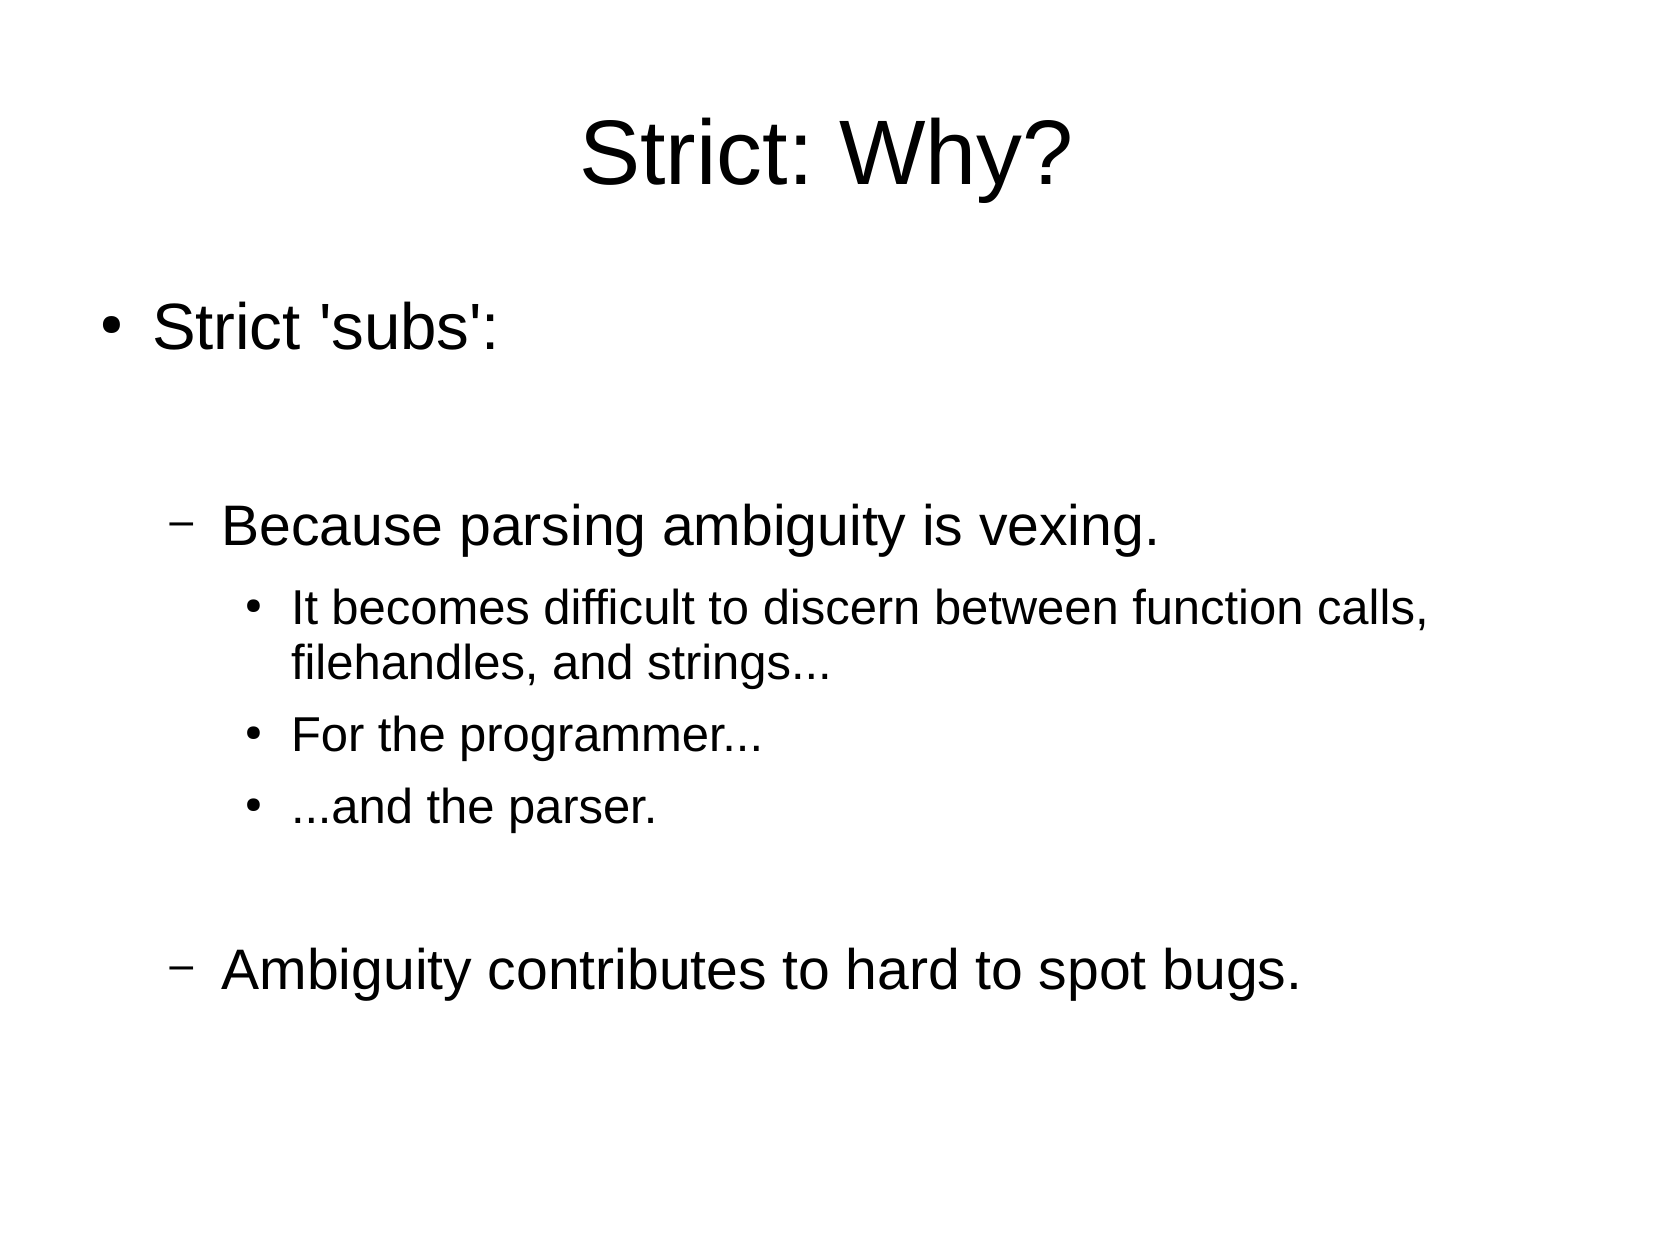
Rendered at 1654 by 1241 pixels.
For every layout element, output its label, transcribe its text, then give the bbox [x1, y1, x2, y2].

list Strict 'subs': Because parsing ambiguity is vexing. It becomes difficult to discern between function calls, filehandles, and strings... For the programmer... ...and the parser. Ambiguity contributes to hard to spot bugs. [82, 290, 1571, 1010]
title Strict: Why? [82, 49, 1571, 257]
